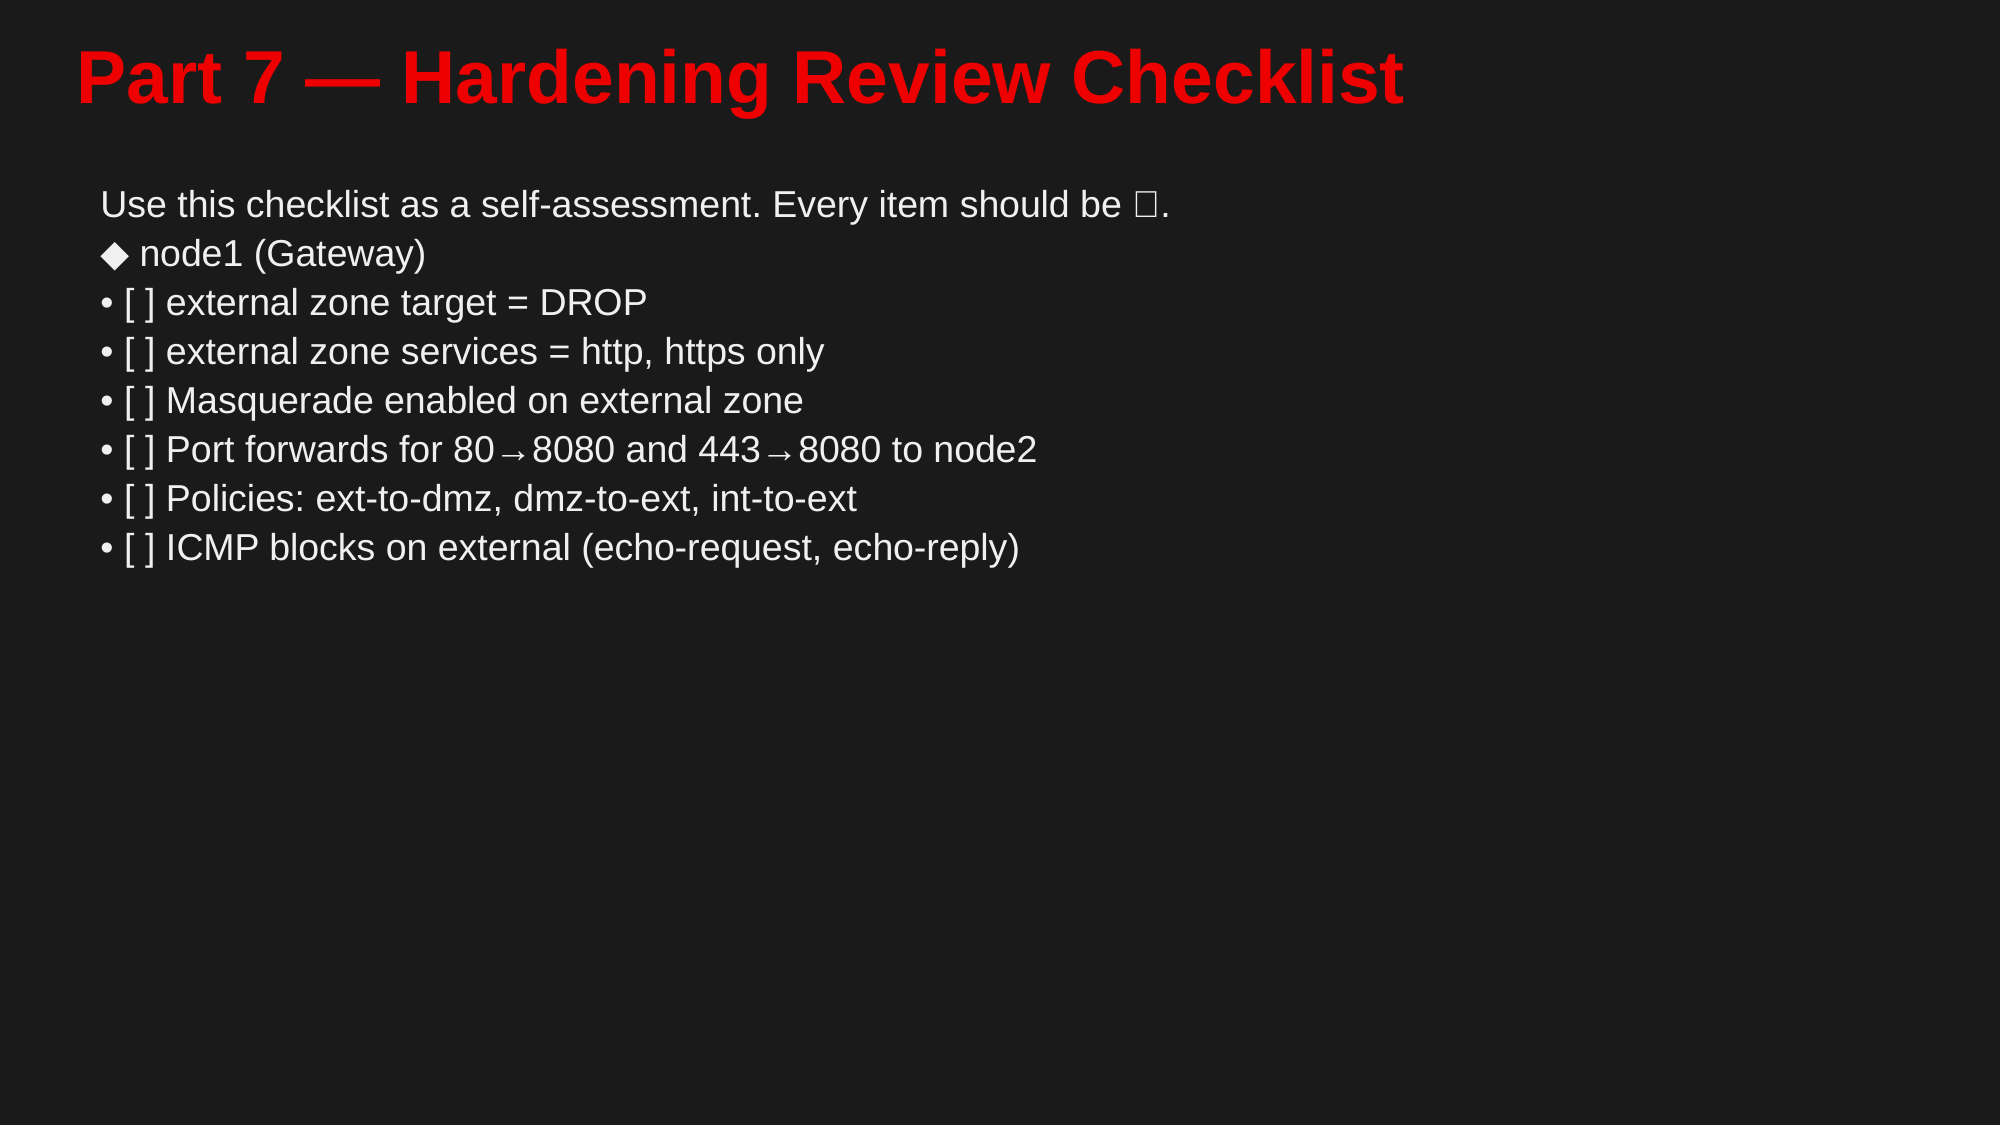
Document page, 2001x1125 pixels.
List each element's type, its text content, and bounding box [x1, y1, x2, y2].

text_box Part 7 — Hardening Review Checklist [59, 23, 1942, 154]
text_box Use this checklist as a self-assessment. Every item should be ✅. ◆ node1 (Gateway) • [ ] external zone target = DROP • [ ] external zone services = http, https only • [ ] Masquerade enabled on external zone • [ ] Port forwards for 80→8080 and 443→8080 to node2 • [ ] Policies: ext-to-dmz, dmz-to-ext, int-to-ext • [ ] ICMP blocks on external (echo-request, echo-reply) [59, 171, 1942, 1087]
